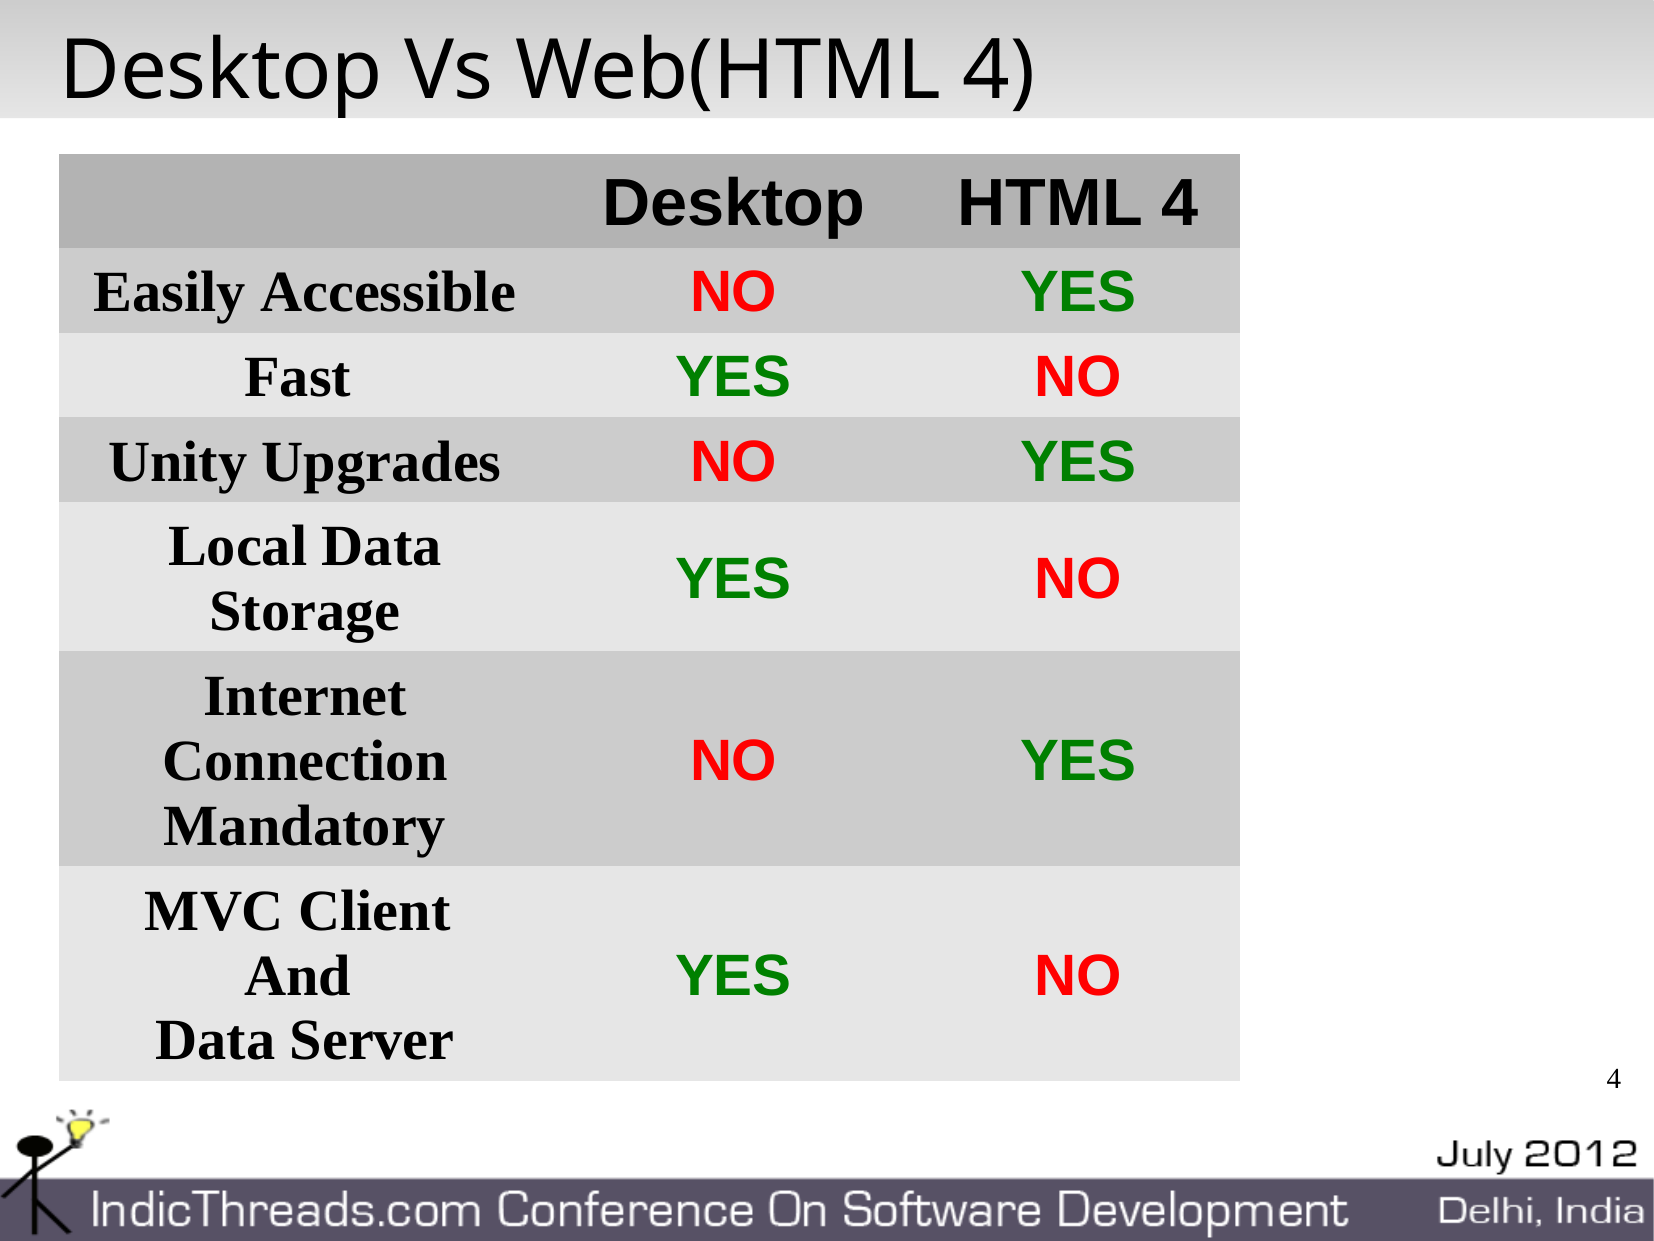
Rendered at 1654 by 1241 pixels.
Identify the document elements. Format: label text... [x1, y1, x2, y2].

table_cell Internet Connection Mandatory [59, 651, 551, 866]
table_cell YES [551, 502, 916, 651]
table_cell YES [916, 248, 1240, 333]
table_cell Fast [59, 333, 551, 417]
table_cell NO [551, 248, 916, 333]
table_cell NO [551, 417, 916, 502]
table_header [59, 154, 551, 248]
table_cell Unity Upgrades [59, 417, 551, 502]
table_header HTML 4 [916, 154, 1240, 248]
table_cell Local Data Storage [59, 502, 551, 651]
table_cell YES [916, 651, 1240, 866]
table_cell NO [916, 333, 1240, 417]
picture [0, 118, 1654, 1241]
table_cell NO [916, 502, 1240, 651]
table_cell YES [551, 333, 916, 417]
table_cell YES [916, 417, 1240, 502]
table_cell YES [551, 866, 916, 1081]
table_cell NO [551, 651, 916, 866]
table_cell MVC Client And Data Server [59, 866, 551, 1081]
table_header Desktop [551, 154, 916, 248]
title Desktop Vs Web(HTML 4) [59, 11, 1592, 116]
table_cell NO [916, 866, 1240, 1081]
table_cell Easily Accessible [59, 248, 551, 333]
